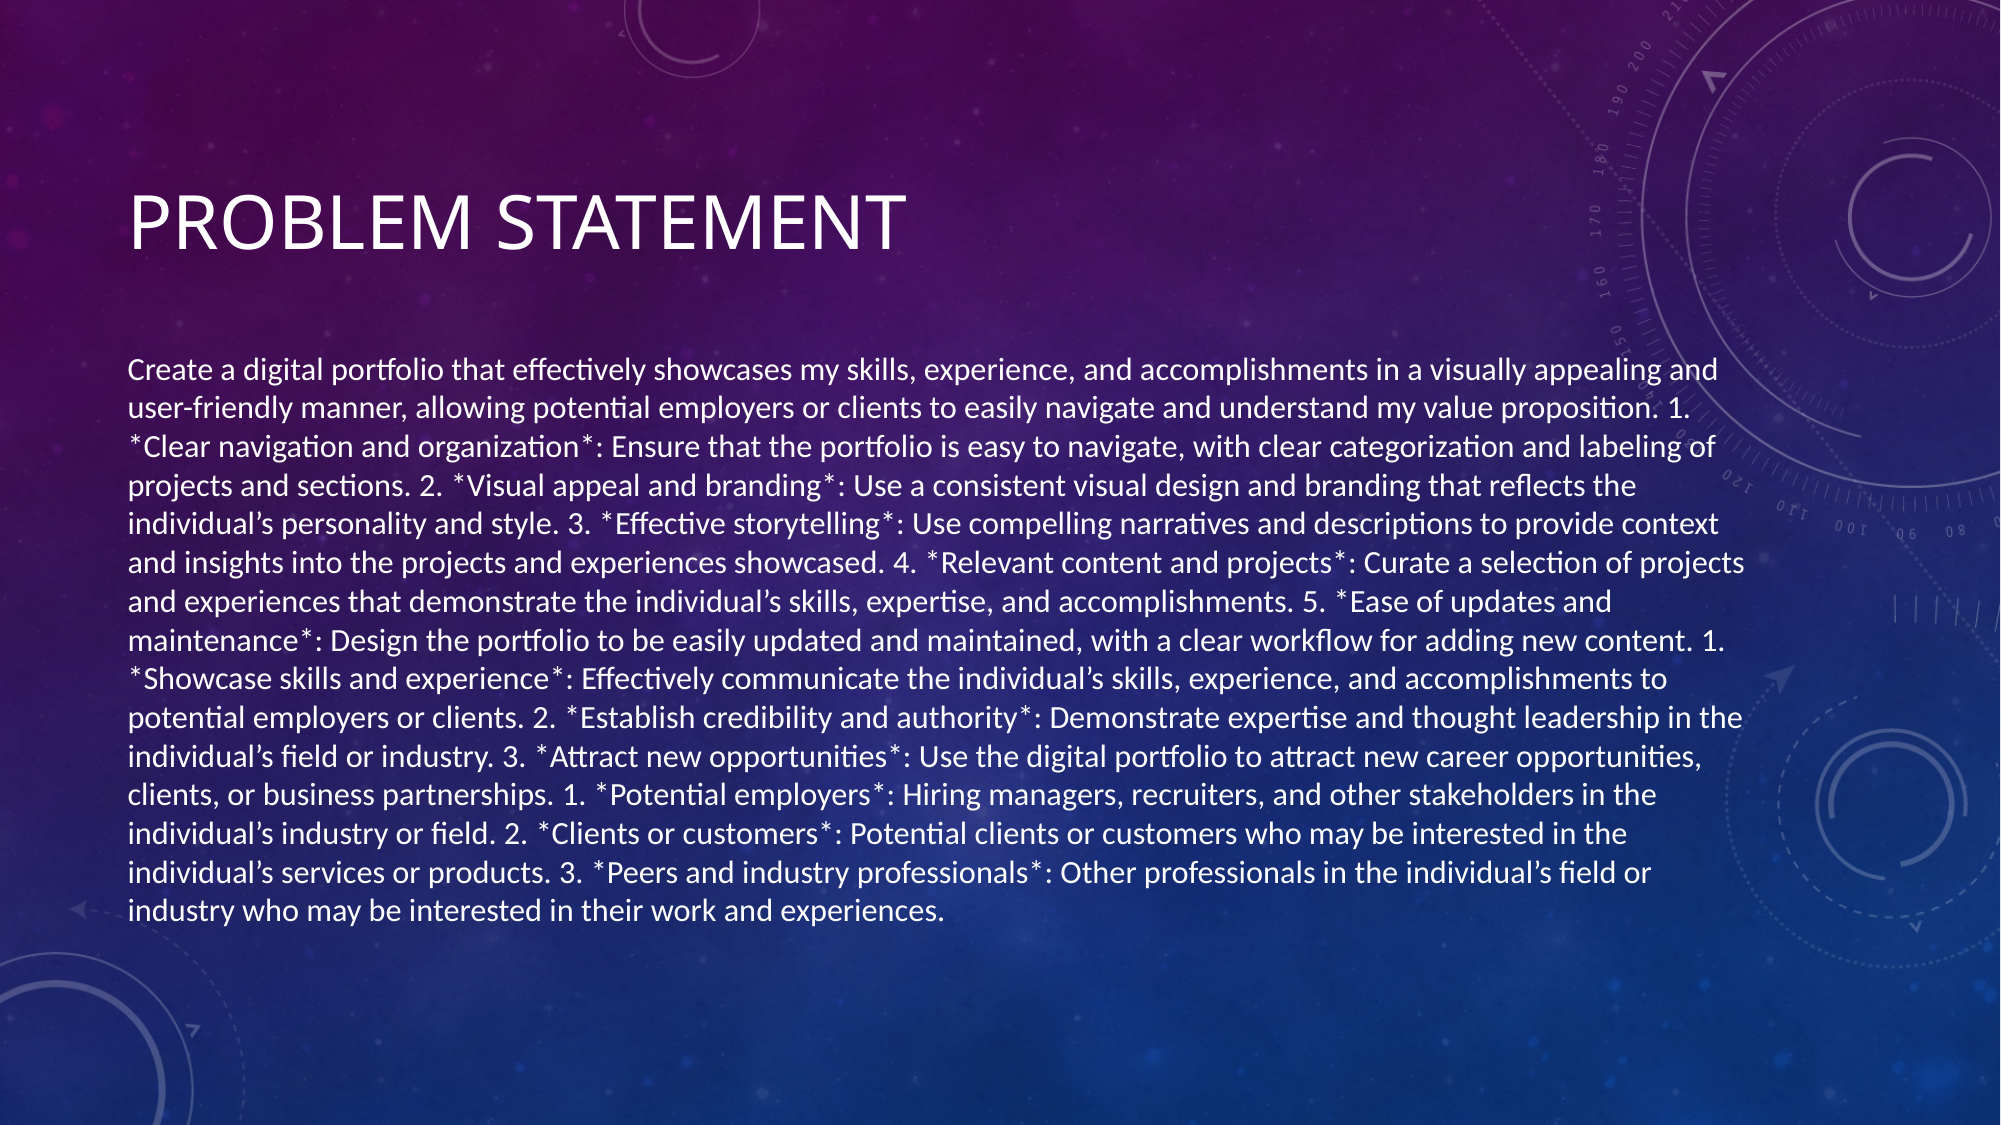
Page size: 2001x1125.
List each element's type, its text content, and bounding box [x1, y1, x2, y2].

list Create a digital portfolio that effectively showcases my skills, experience, and accomplishments in a visually appealing and user-friendly manner, allowing potential employers or clients to easily navigate and understand my value proposition. 1. *Clear navigation and organization*: Ensure that the portfolio is easy to navigate, with clear categorization and labeling of projects and sections. 2. *Visual appeal and branding*: Use a consistent visual design and branding that reflects the individual’s personality and style. 3. *Effective storytelling*: Use compelling narratives and descriptions to provide context and insights into the projects and experiences showcased. 4. *Relevant content and projects*: Curate a selection of projects and experiences that demonstrate the individual’s skills, expertise, and accomplishments. 5. *Ease of updates and maintenance*: Design the portfolio to be easily updated and maintained, with a clear workflow for adding new content. 1. *Showcase skills and experience*: Effectively communicate the individual’s skills, experience, and accomplishments to potential employers or clients. 2. *Establish credibility and authority*: Demonstrate expertise and thought leadership in the individual’s field or industry. 3. *Attract new opportunities*: Use the digital portfolio to attract new career opportunities, clients, or business partnerships. 1. *Potential employers*: Hiring managers, recruiters, and other stakeholders in the individual’s industry or field. 2. *Clients or customers*: Potential clients or customers who may be interested in the individual’s services or products. 3. *Peers and industry professionals*: Other professionals in the individual’s field or industry who may be interested in their work and experiences. [112, 338, 1775, 938]
title Problem Statement [112, 99, 1775, 338]
